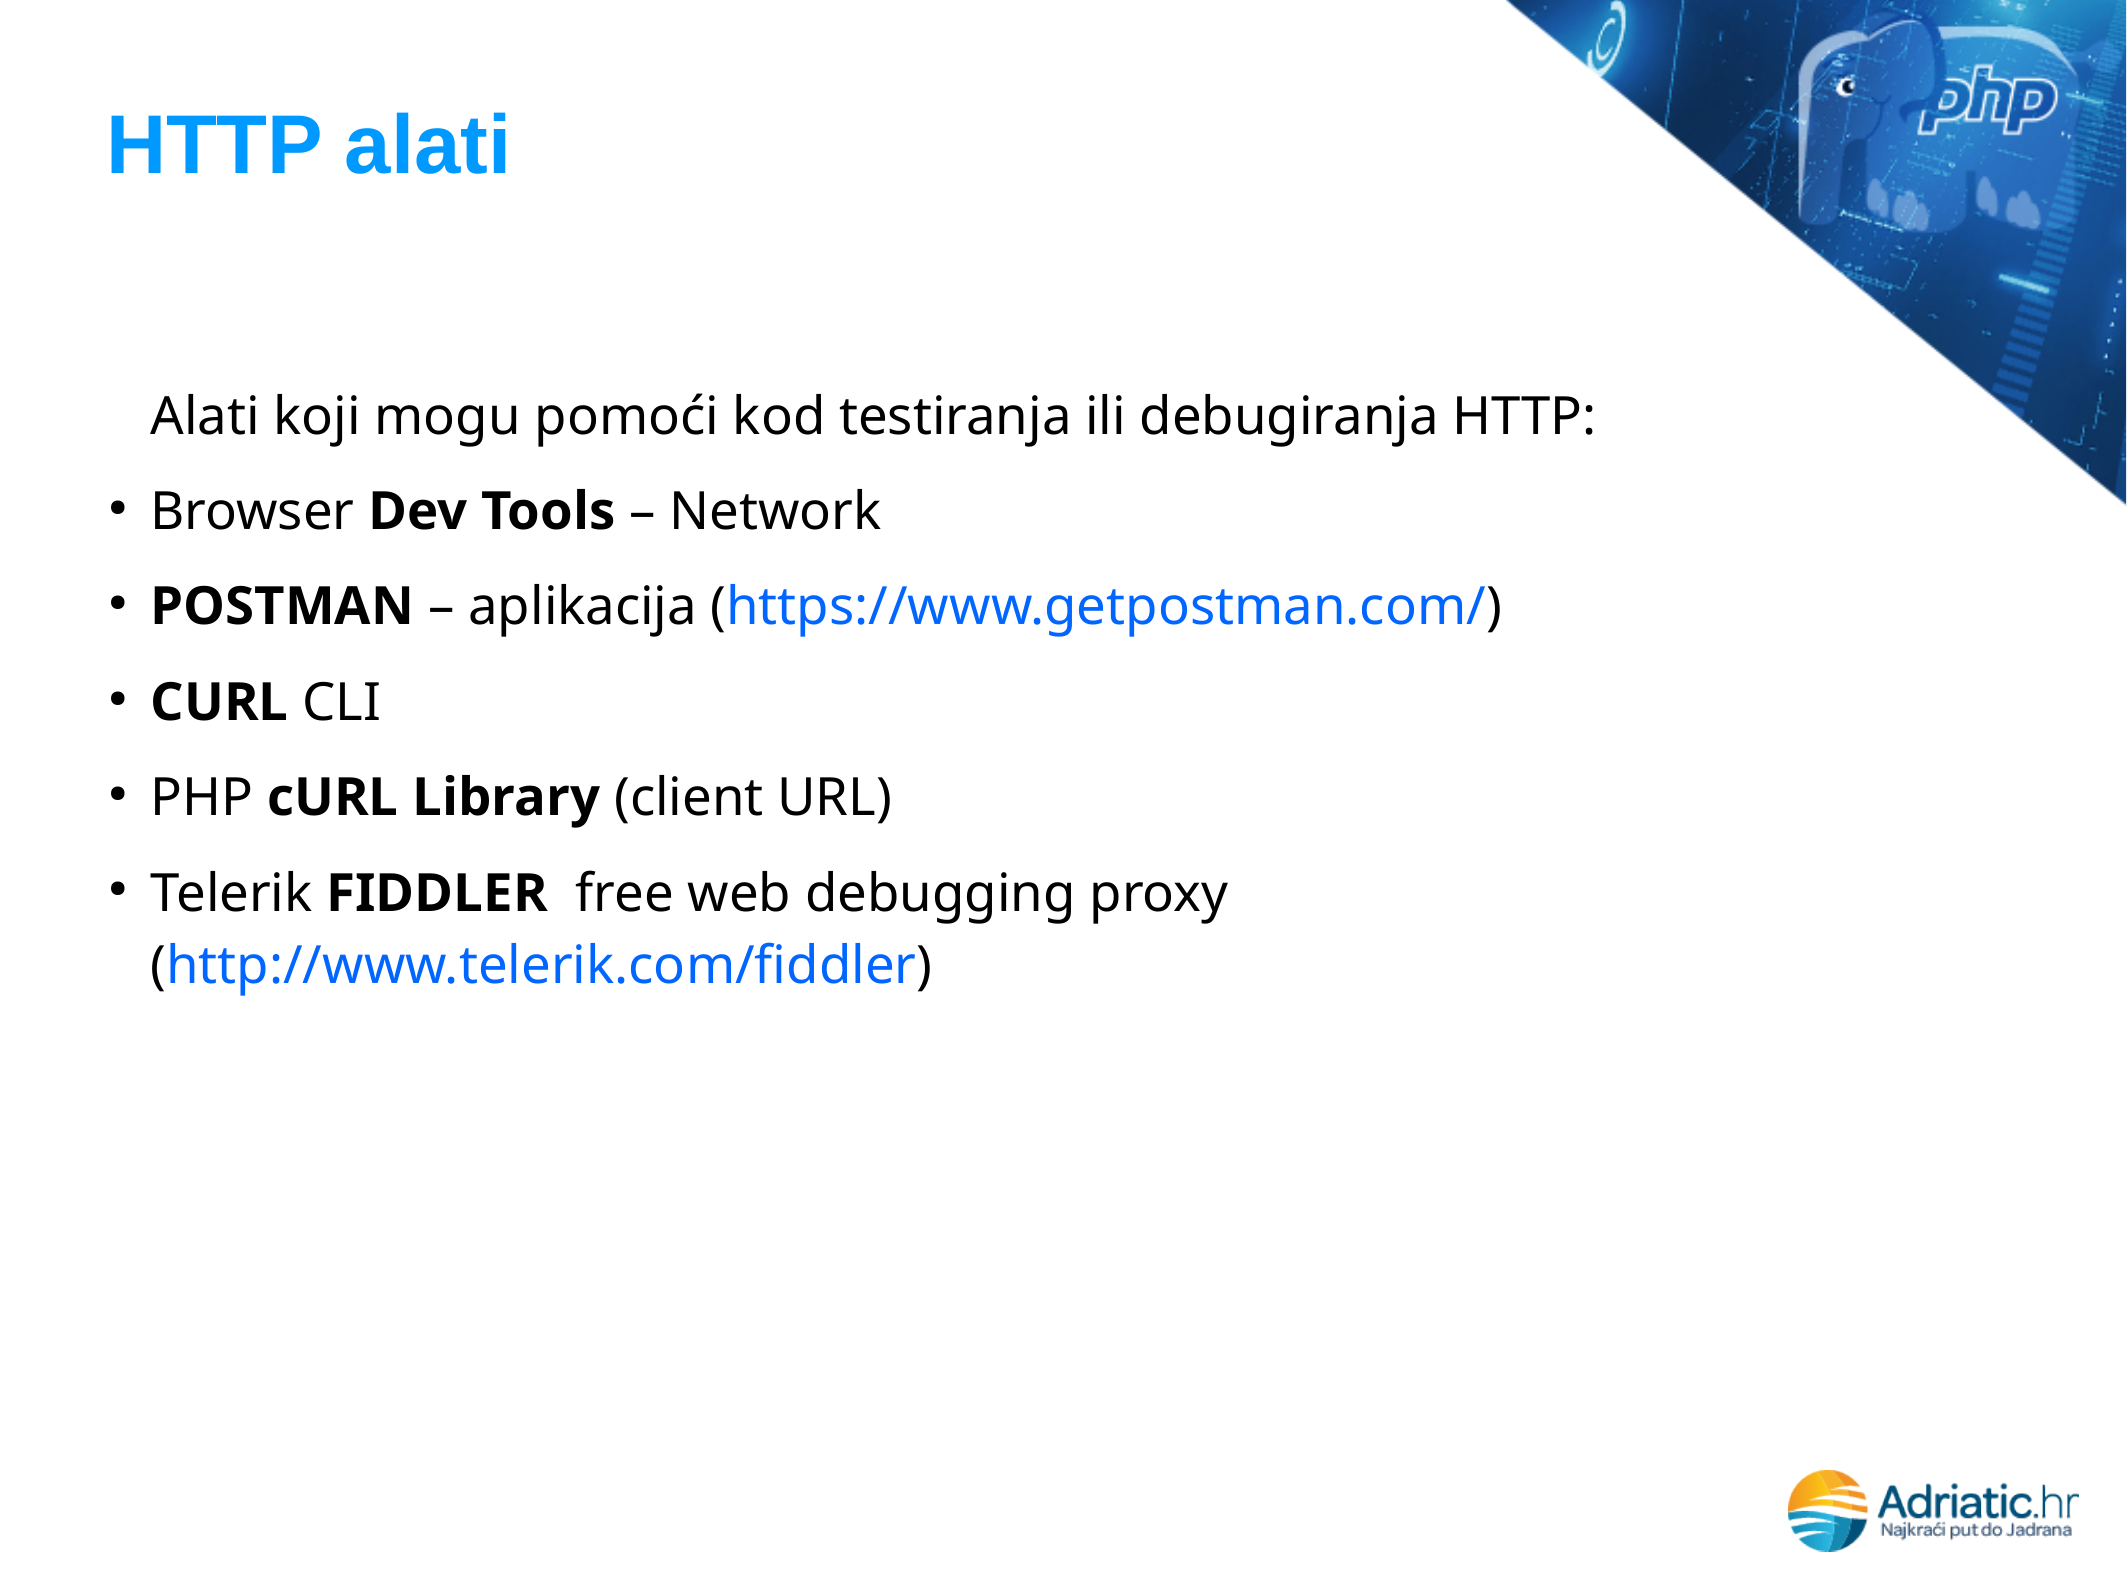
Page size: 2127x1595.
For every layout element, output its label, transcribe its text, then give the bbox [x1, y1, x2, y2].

title HTTP alati [106, 70, 1630, 219]
list Alati koji mogu pomoći kod testiranja ili debugiranja HTTP: Browser Dev Tools – Network POSTMAN – aplikacija (https://www.getpostman.com/) CURL CLI PHP cURL Library (client URL) Telerik FIDDLER free web debugging proxy (http://www.telerik.com/fiddler) [94, 377, 2008, 1536]
picture [1505, 0, 2127, 625]
picture [1788, 1470, 2079, 1552]
